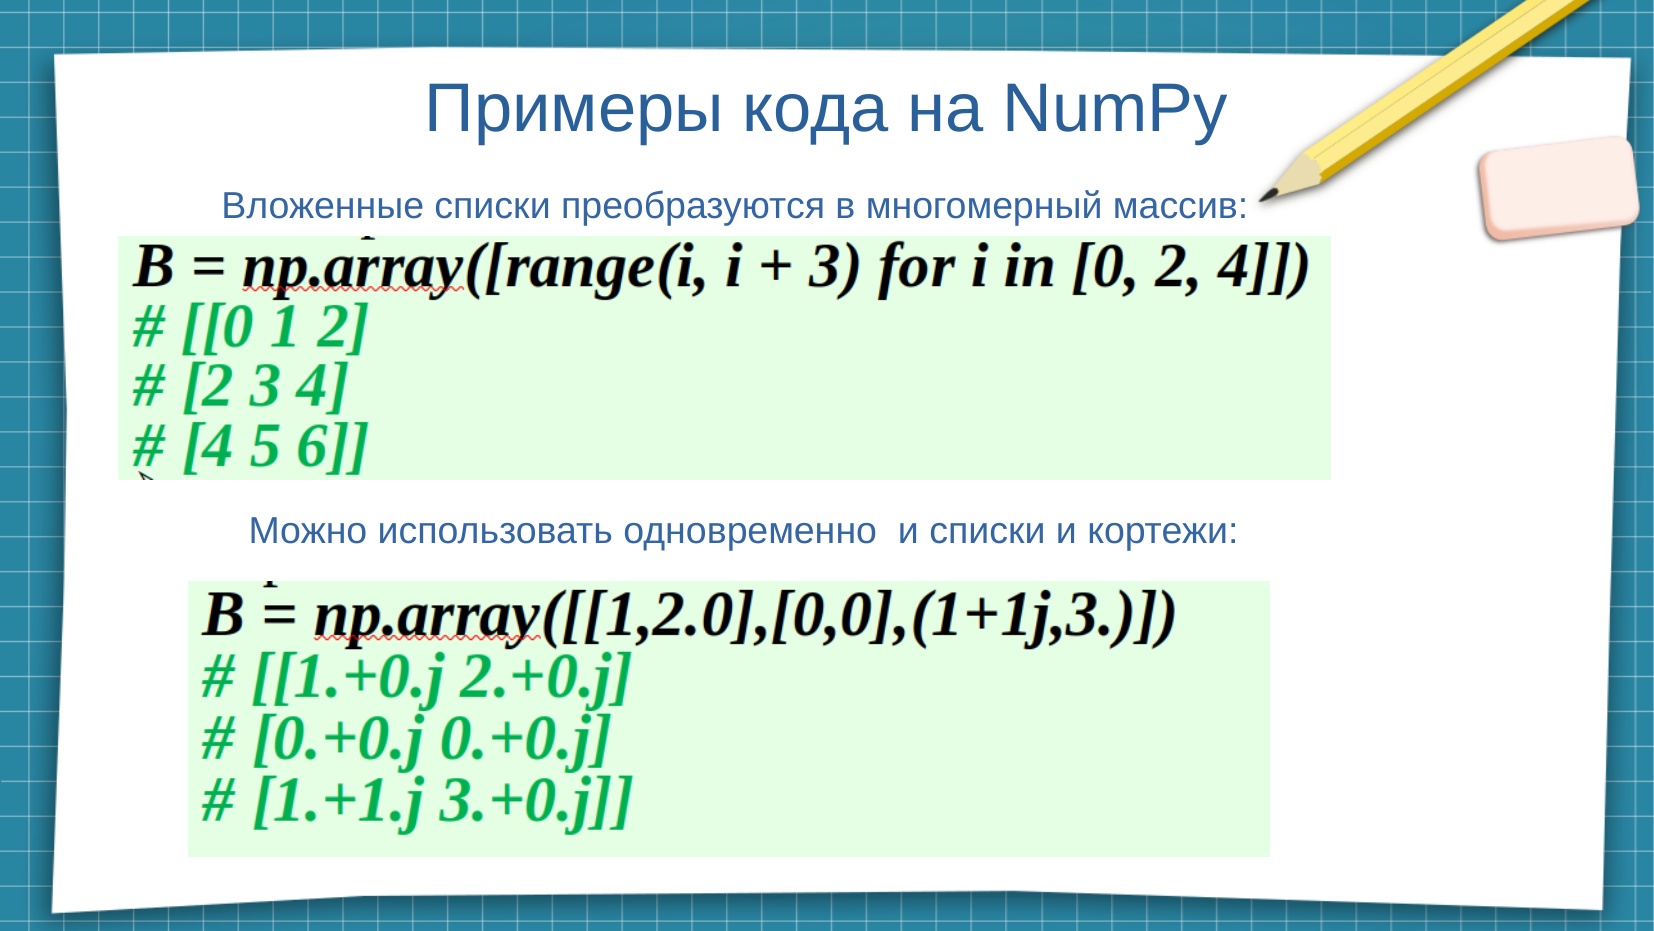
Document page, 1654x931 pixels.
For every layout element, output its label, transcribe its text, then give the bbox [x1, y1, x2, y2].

picture [0, 0, 1654, 931]
title Примеры кода на NumPy [82, 29, 1571, 185]
text_box Вложенные списки преобразуются в многомерный массив: [206, 177, 1264, 234]
text_box Можно использовать одновременно и списки и кортежи: [233, 501, 1255, 559]
